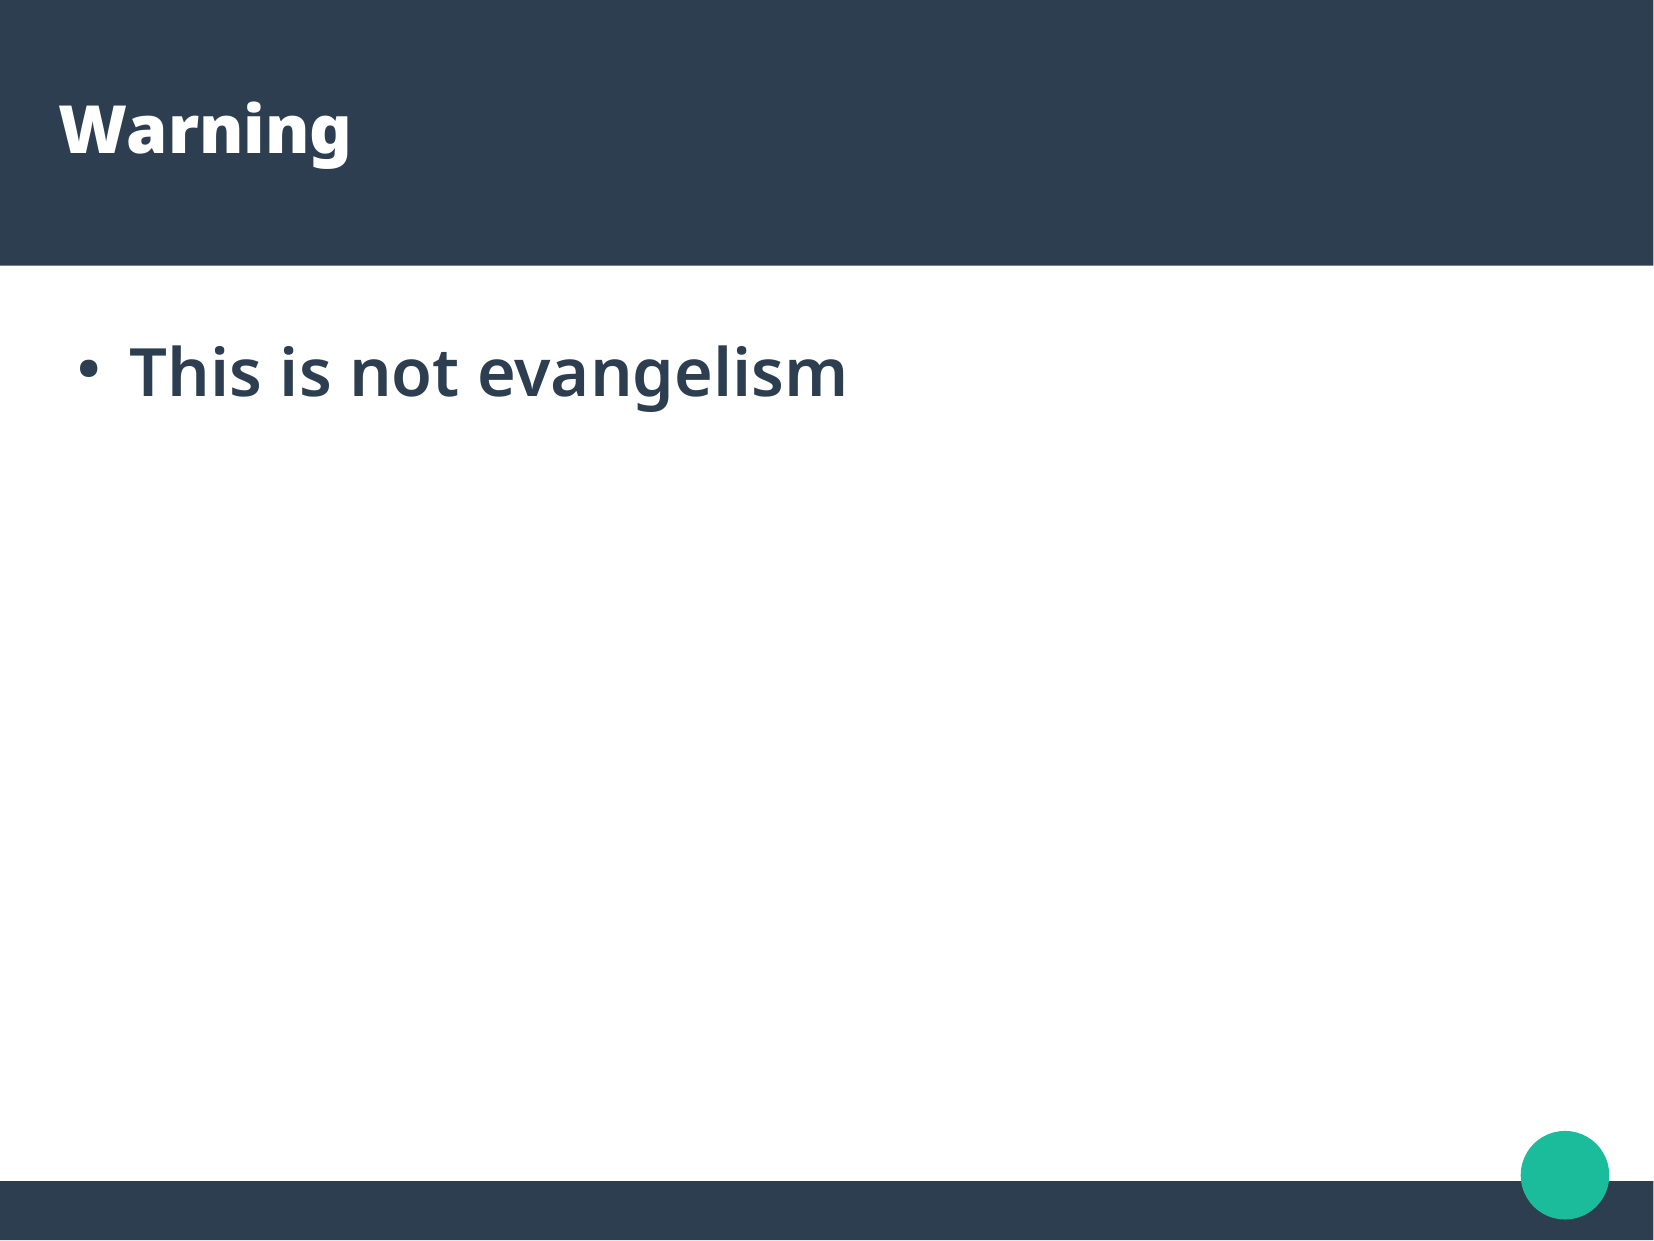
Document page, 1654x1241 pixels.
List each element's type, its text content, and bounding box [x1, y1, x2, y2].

title Warning [59, 49, 1595, 207]
list This is not evangelism [59, 324, 1595, 1152]
